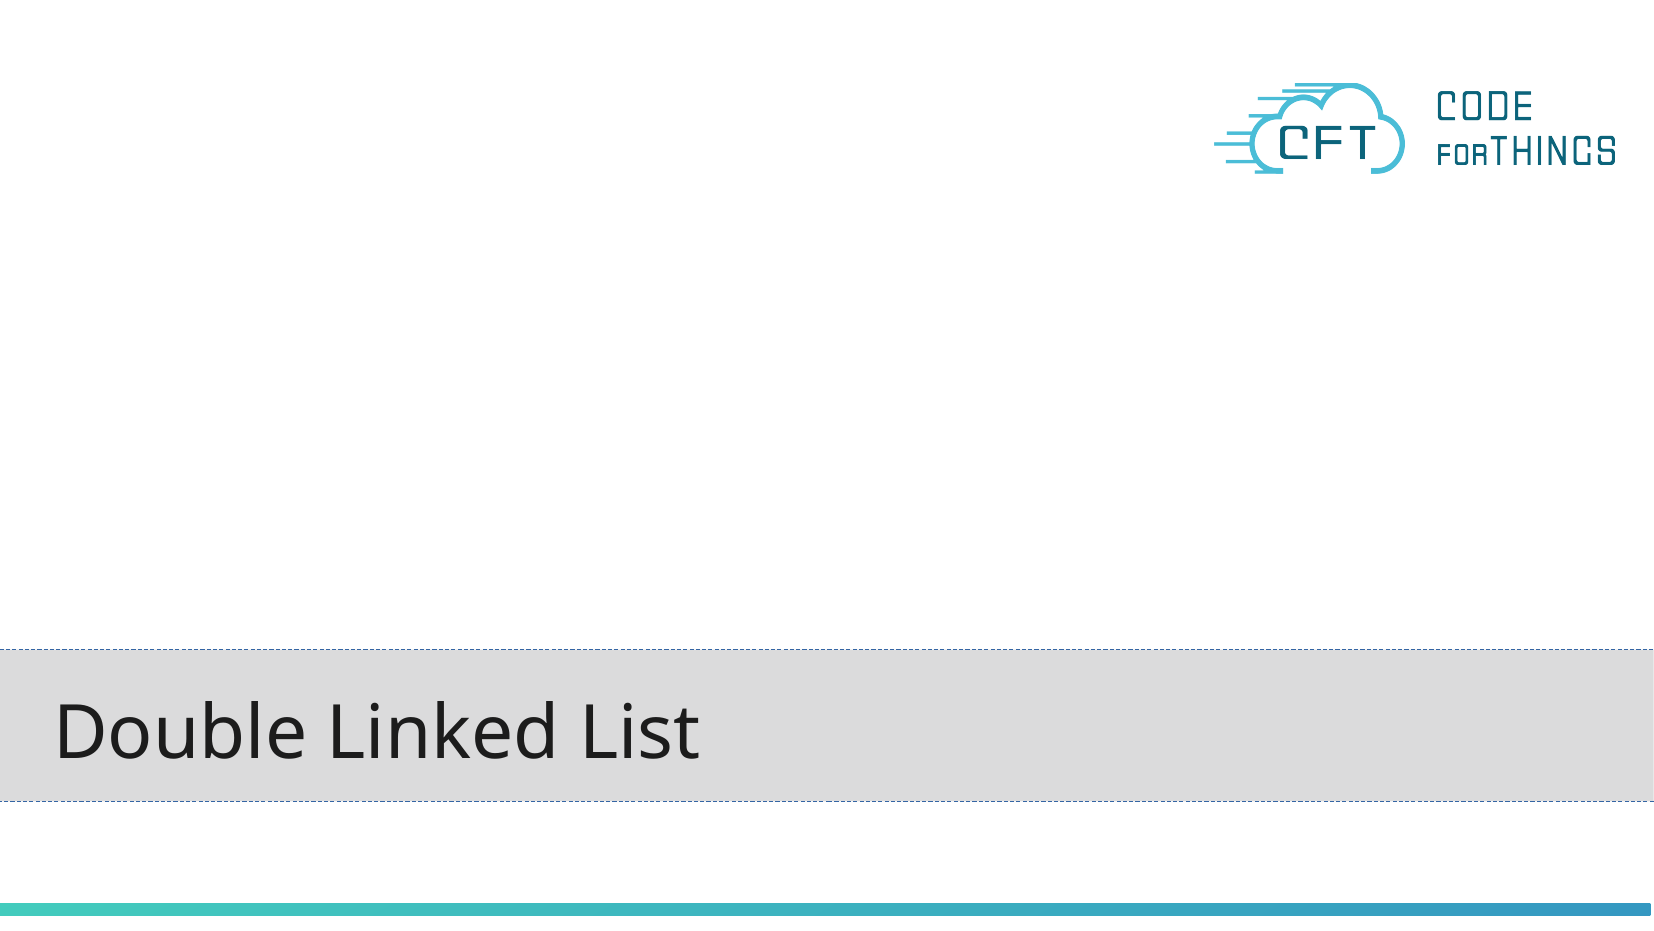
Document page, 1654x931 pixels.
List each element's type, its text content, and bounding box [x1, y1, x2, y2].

picture [1214, 83, 1615, 174]
title Double Linked List [53, 651, 1542, 807]
